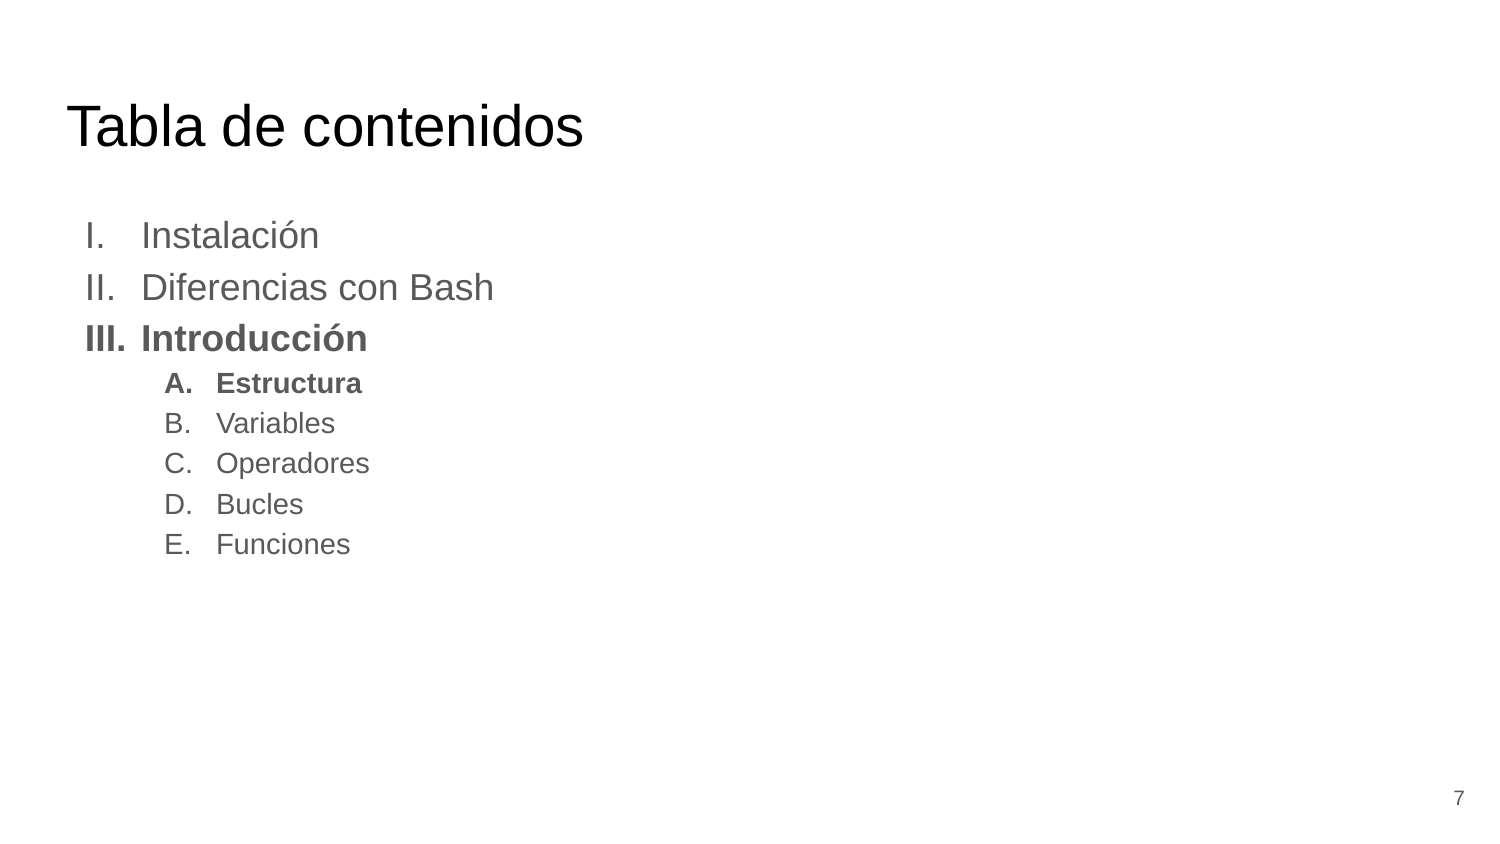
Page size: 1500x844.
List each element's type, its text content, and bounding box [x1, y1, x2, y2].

title Tabla de contenidos [51, 72, 1449, 167]
list Instalación Diferencias con Bash Introducción Estructura Variables Operadores Bucles Funciones [51, 189, 1449, 750]
slide_number <number> [1389, 764, 1480, 830]
